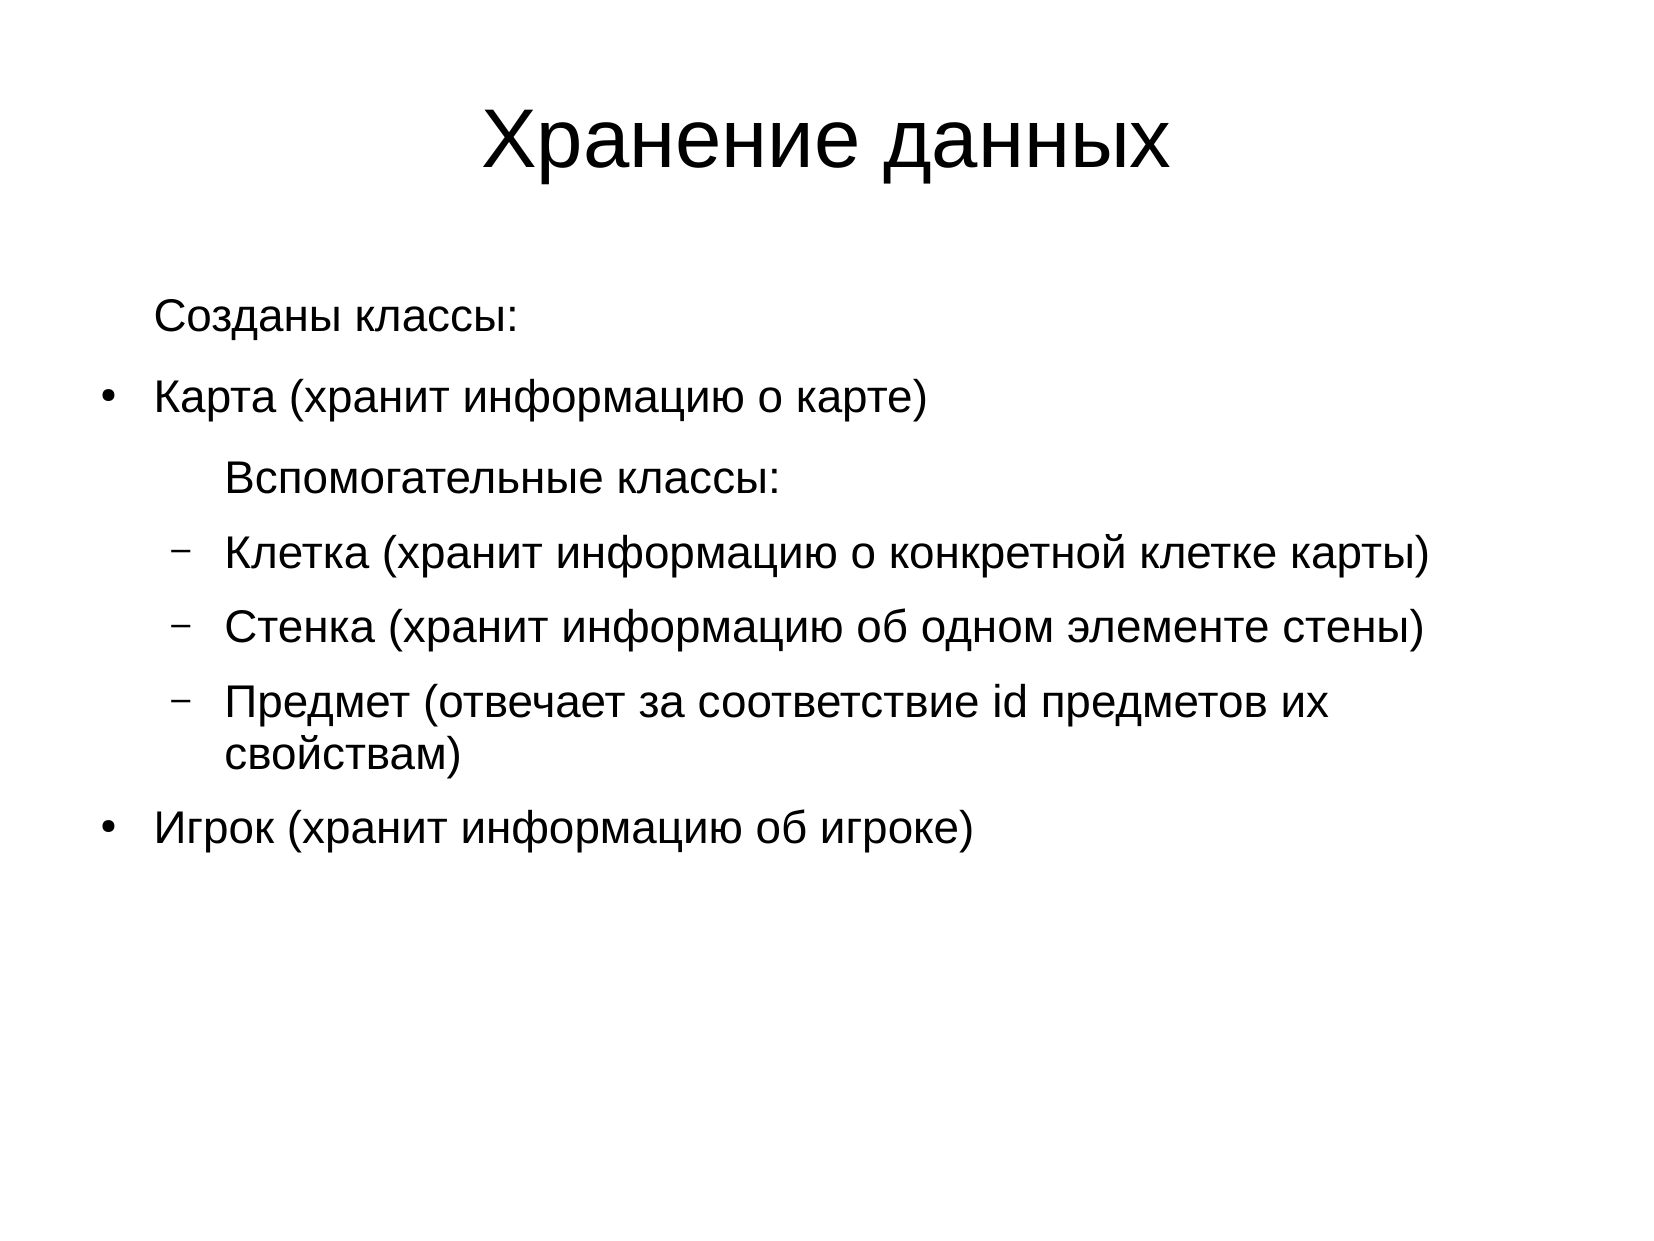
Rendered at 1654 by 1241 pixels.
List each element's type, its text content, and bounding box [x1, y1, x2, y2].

title Хранение данных [82, 35, 1571, 243]
list Созданы классы: Карта (хранит информацию о карте) Вспомогательные классы: Клетка (хранит информацию о конкретной клетке карты) Стенка (хранит информацию об одном элементе стены) Предмет (отвечает за соответствие id предметов их свойствам) Игрок (хранит информацию об игроке) [82, 290, 1571, 1109]
